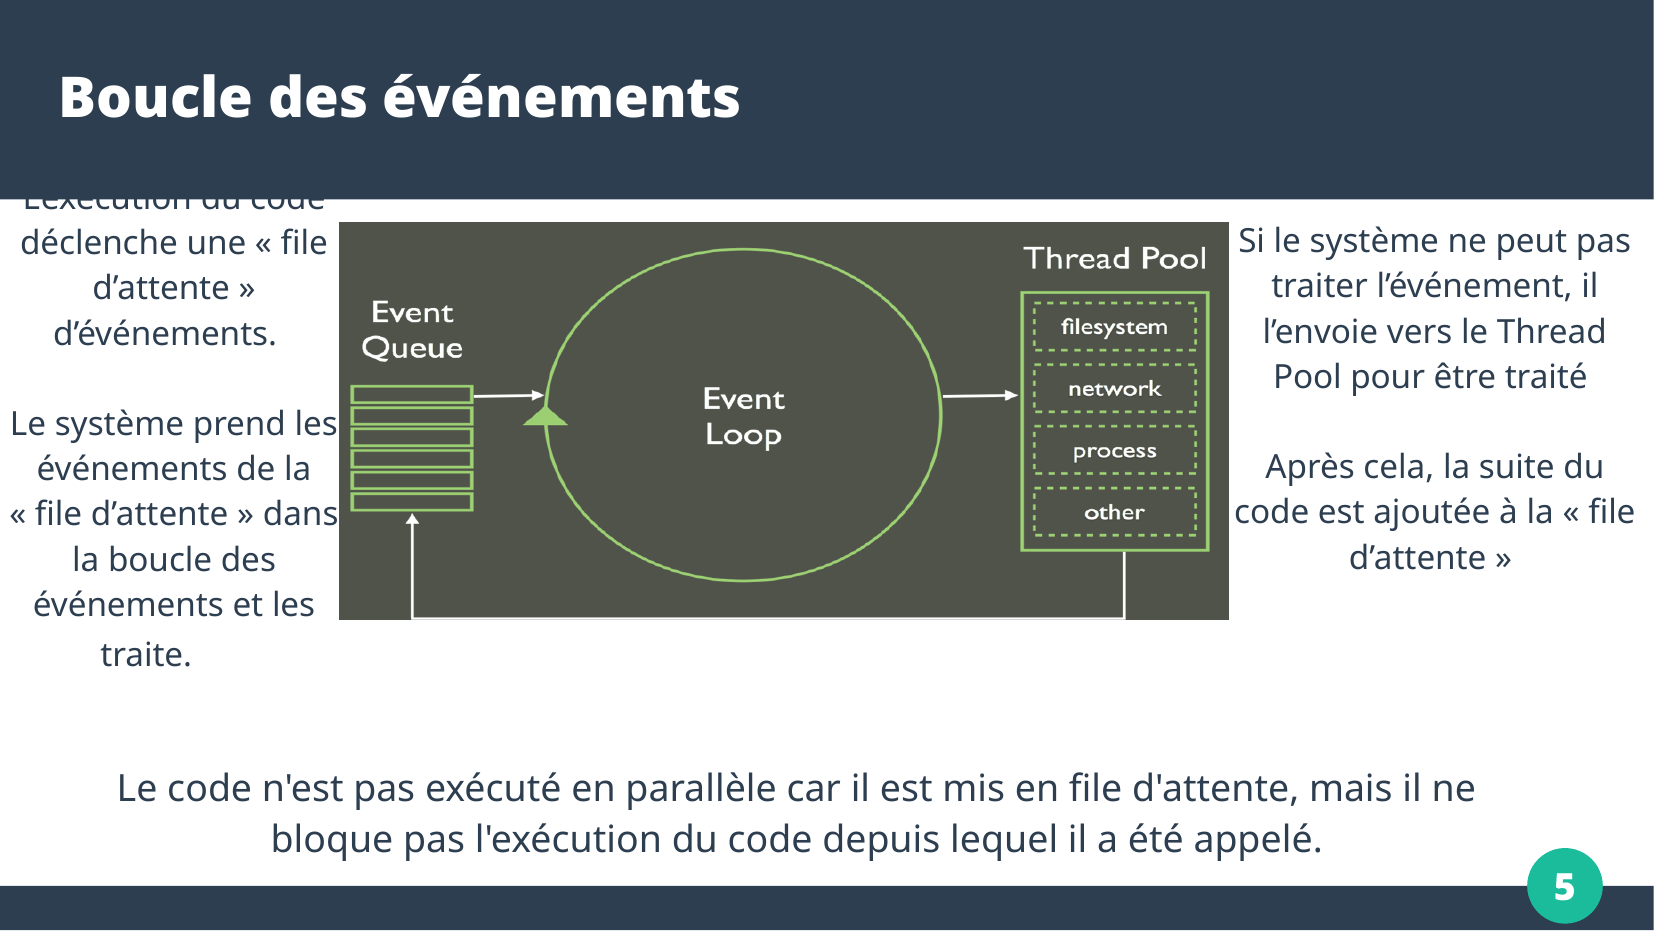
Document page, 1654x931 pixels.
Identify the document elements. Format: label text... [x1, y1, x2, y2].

picture [355, 222, 1229, 620]
text_box Le code n'est pas exécuté en parallèle car il est mis en file d'attente, mais il ne bloque pas l'exécution du code depuis lequel il a été appelé. [59, 757, 1536, 867]
text_box L’exécution du code déclenche une « file d’attente » d’événements. Le système prend les événements de la « file d’attente » dans la boucle des événements et les traite. [0, 206, 355, 645]
text_box Si le système ne peut pas traiter l’événement, il l’envoie vers le Thread Pool pour être traité Après cela, la suite du code est ajoutée à la « file d’attente » [1216, 223, 1654, 573]
title Boucle des événements [59, 37, 1595, 155]
